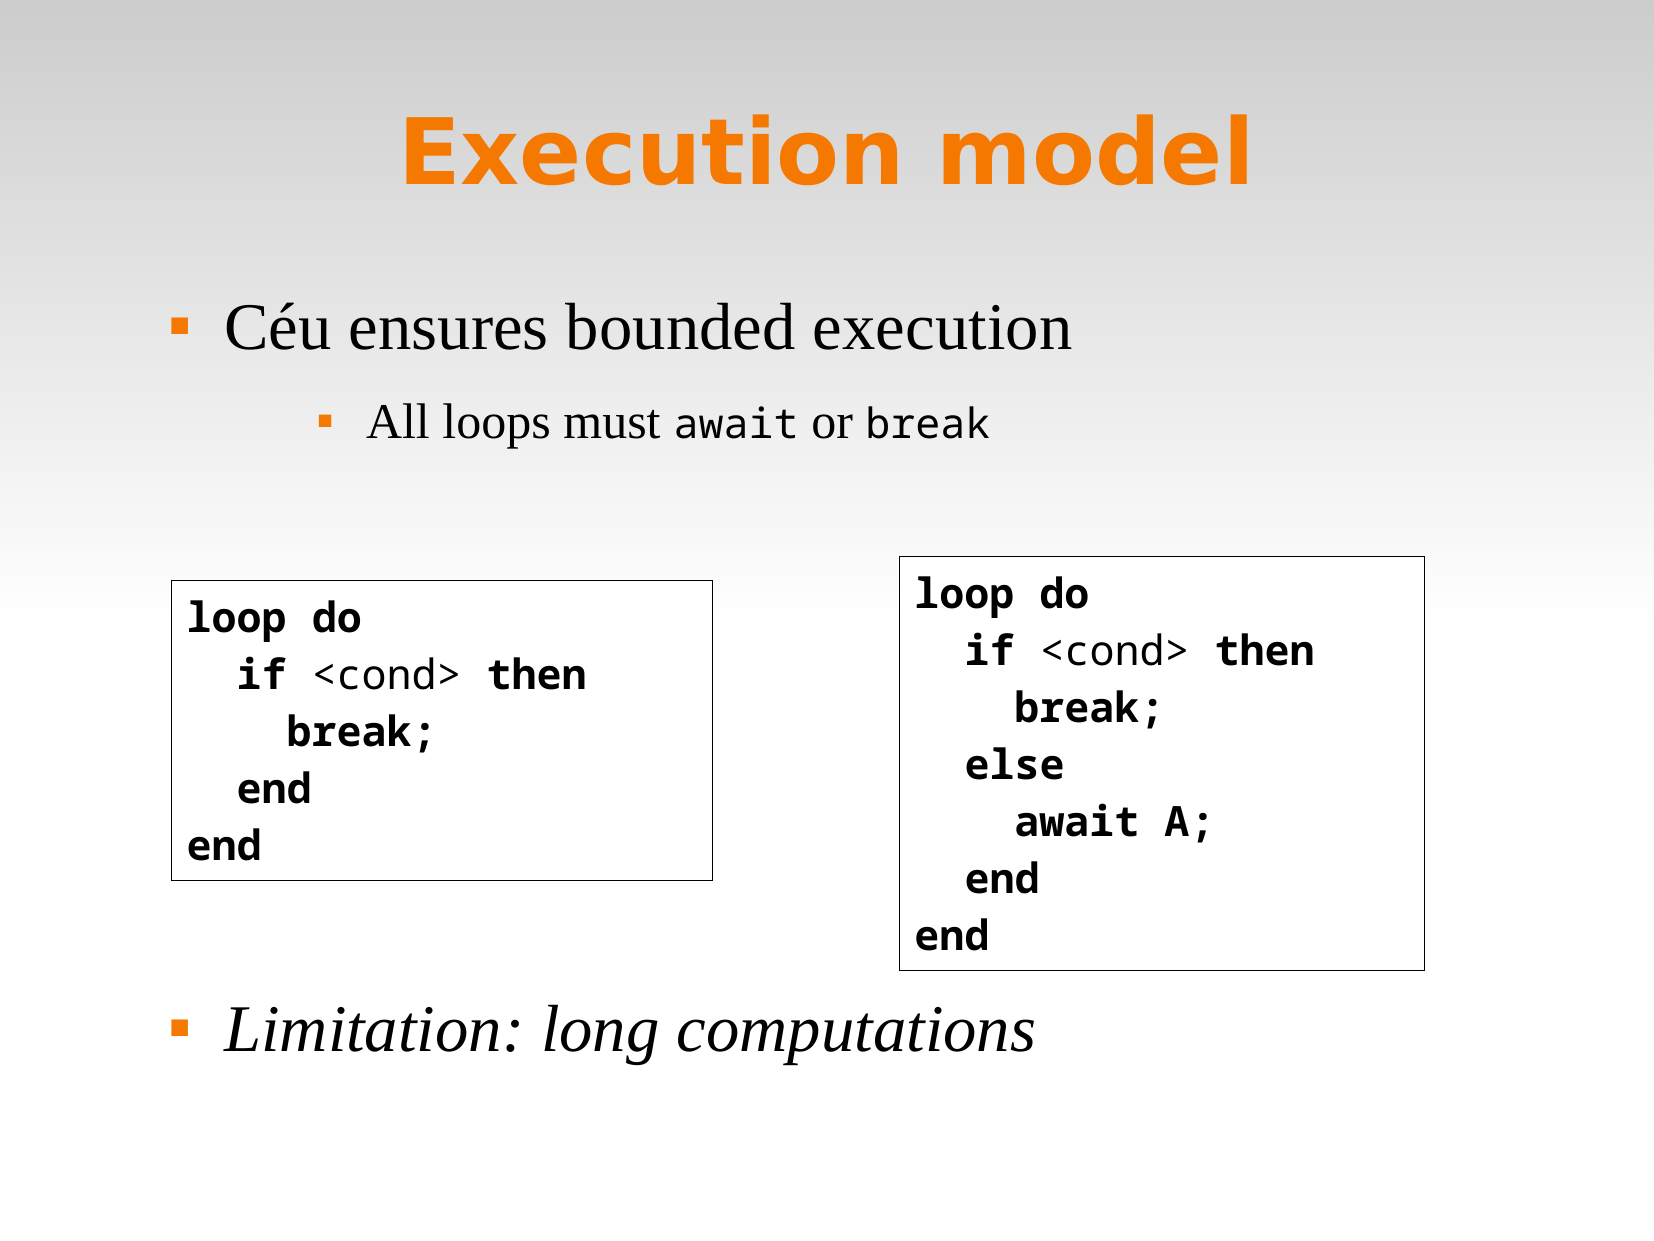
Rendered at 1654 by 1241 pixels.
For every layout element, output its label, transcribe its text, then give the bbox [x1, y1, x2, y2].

title Execution model [82, 49, 1571, 257]
list Céu ensures bounded execution All loops must await or break Limitation: long computations [82, 290, 1571, 1115]
text_box loop do if <cond> then break; end end [171, 580, 713, 881]
text_box loop do if <cond> then break; else await A; end end [899, 556, 1425, 920]
